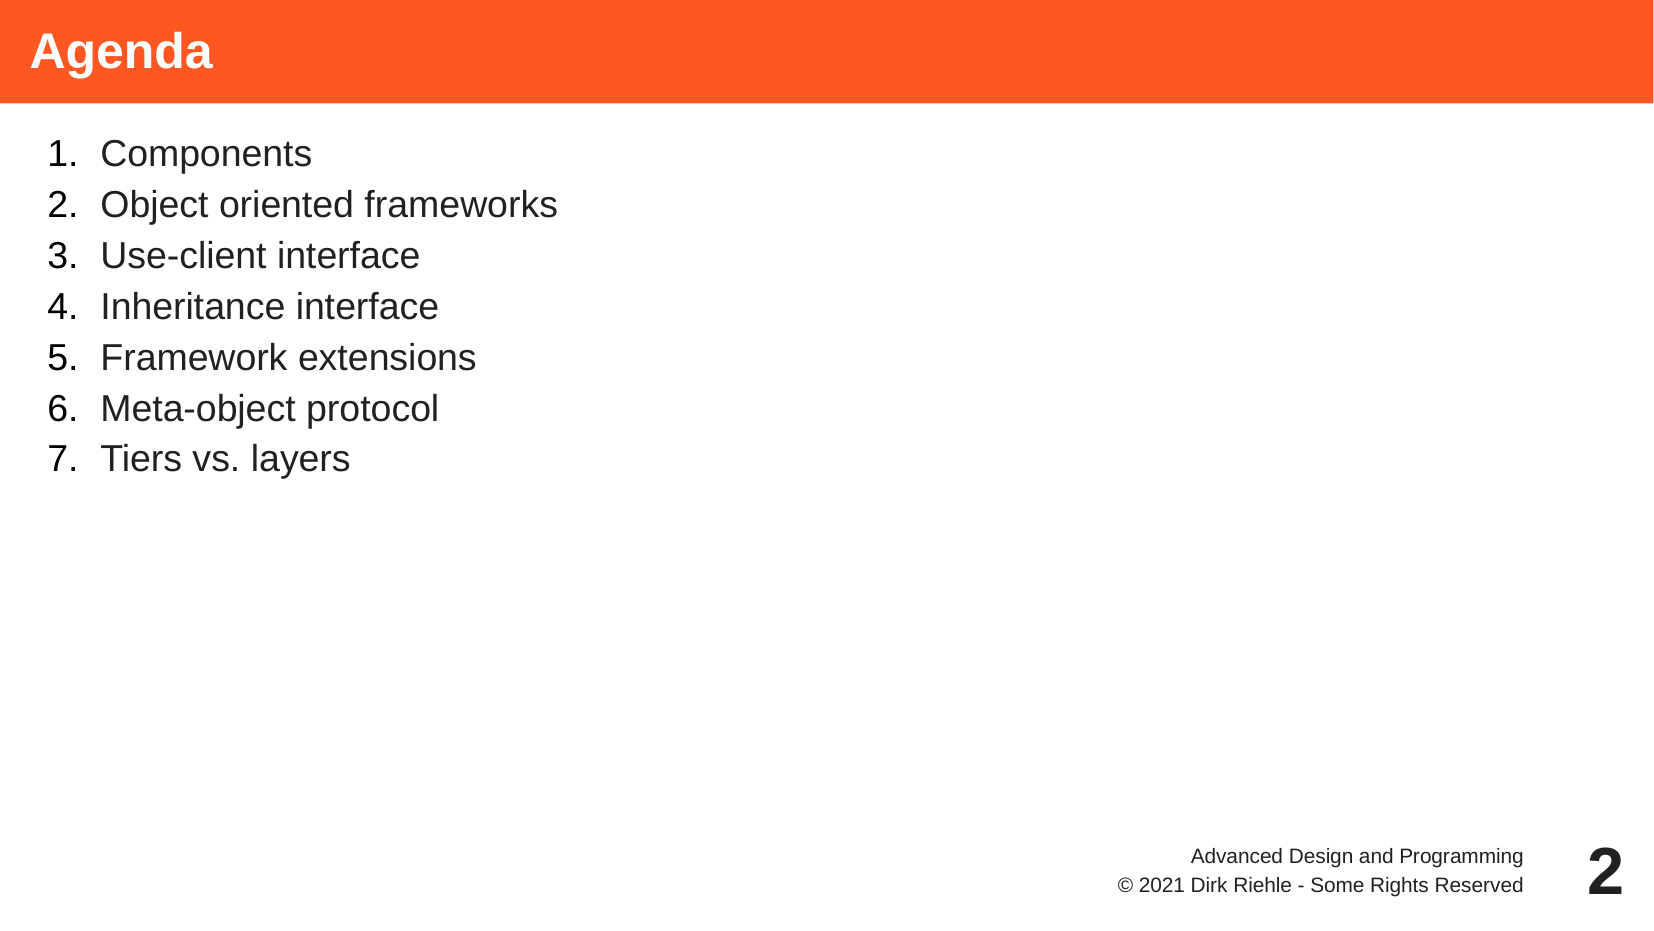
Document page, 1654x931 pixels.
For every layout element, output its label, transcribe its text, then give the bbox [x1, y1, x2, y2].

title Agenda [0, 0, 1654, 104]
list Components Object oriented frameworks Use-client interface Inheritance interface Framework extensions Meta-object protocol Tiers vs. layers [29, 132, 1625, 813]
